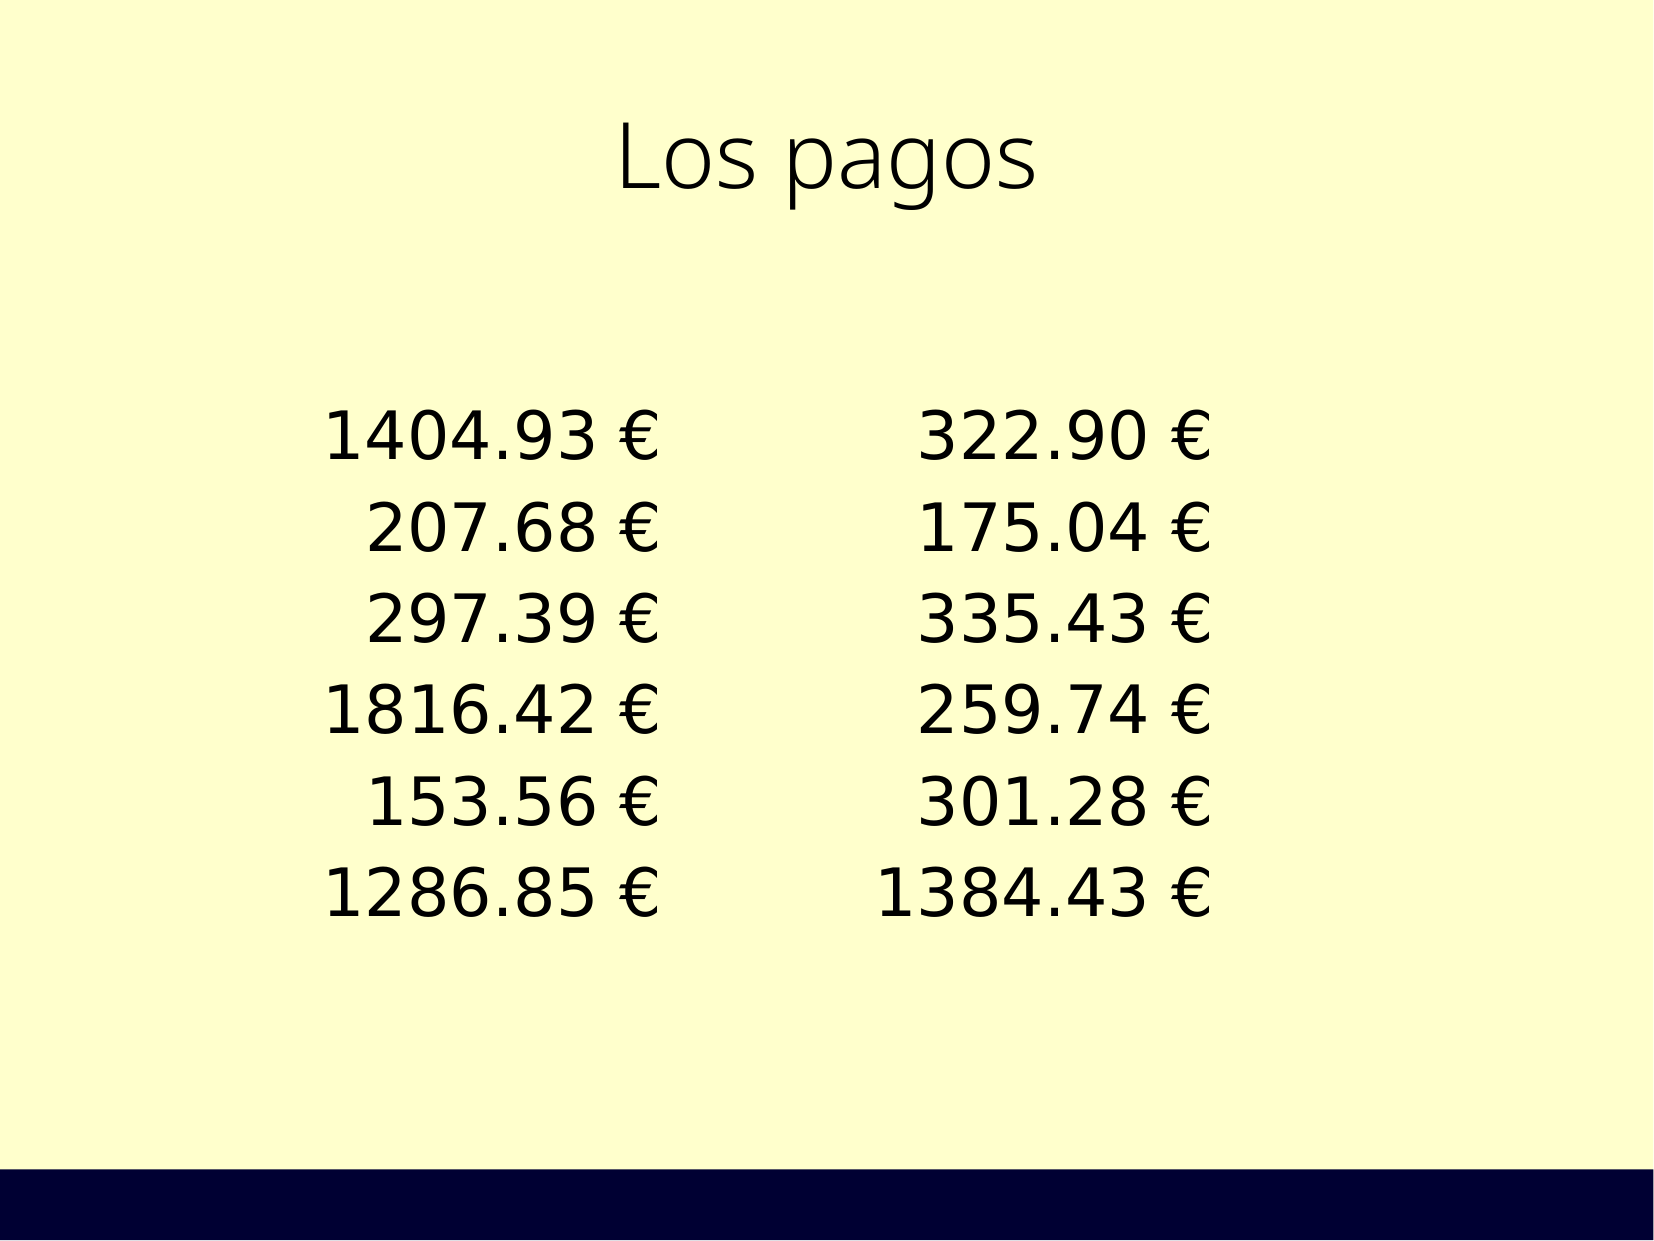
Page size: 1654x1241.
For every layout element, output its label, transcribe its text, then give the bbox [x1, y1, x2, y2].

title Los pagos [82, 49, 1571, 257]
list 322.90 € 175.04 € 335.43 € 259.74 € 301.28 € 1384.43 € [874, 305, 1375, 1025]
list 1404.93 € 207.68 € 297.39 € 1816.42 € 153.56 € 1286.85 € [322, 305, 834, 1025]
